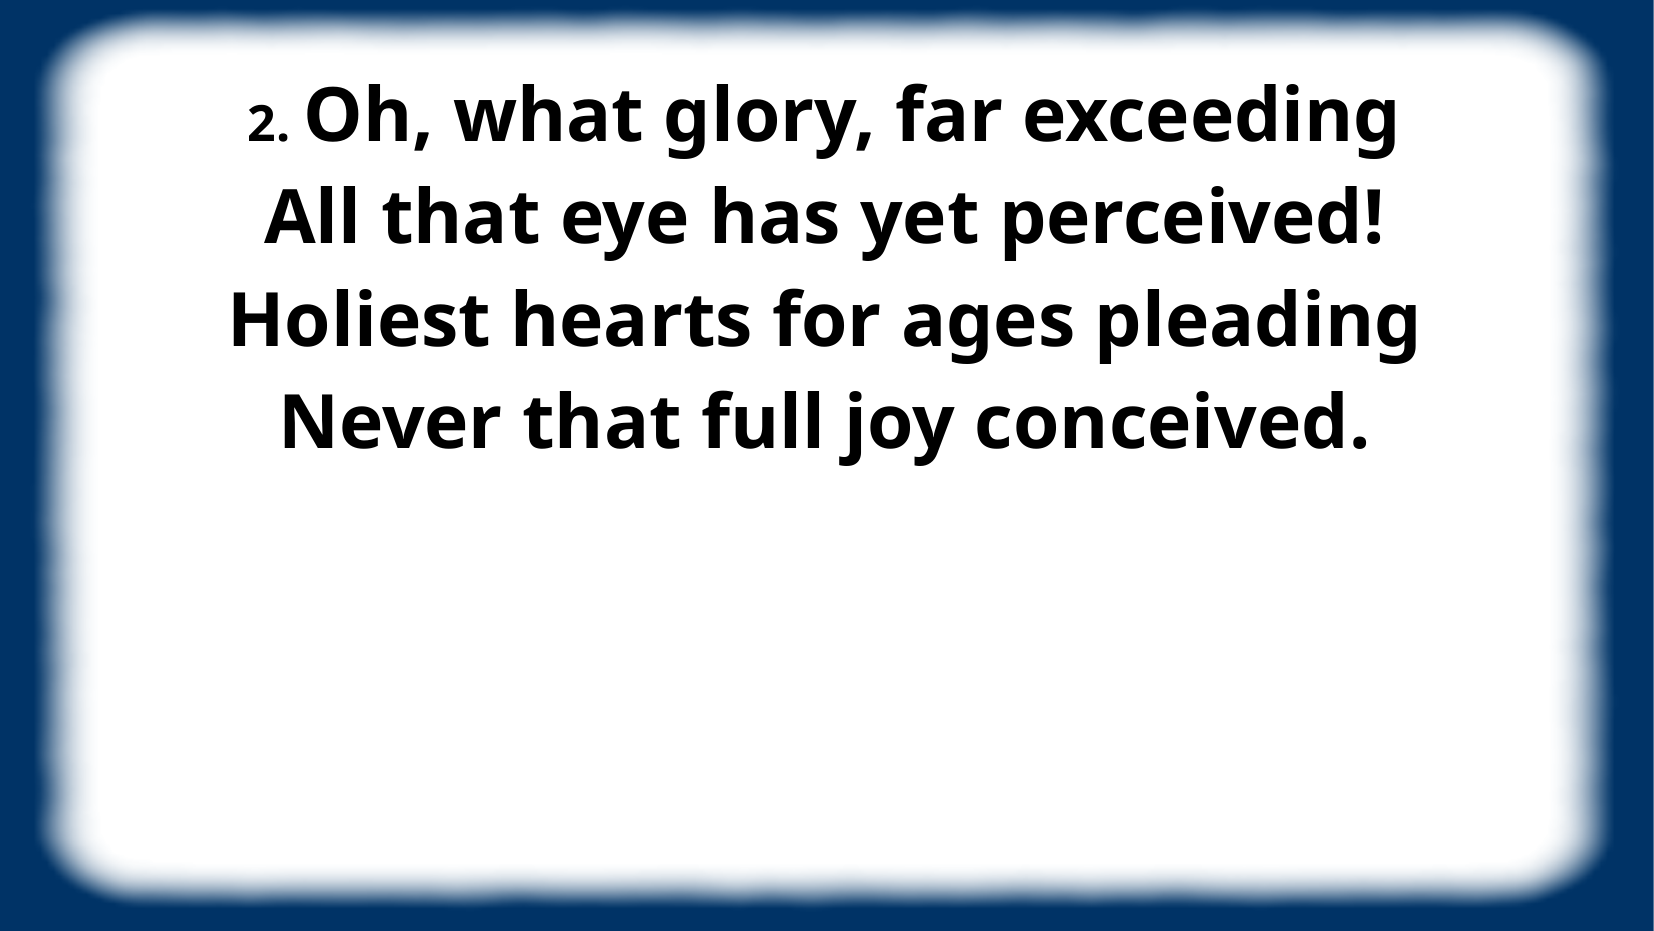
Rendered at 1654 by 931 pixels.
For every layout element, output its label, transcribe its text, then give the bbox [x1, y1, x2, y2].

picture [0, 0, 1654, 931]
text_box 2. Oh, what glory, far exceeding All that eye has yet perceived! Holiest hearts for ages pleading Never that full joy conceived. [105, 53, 1546, 481]
